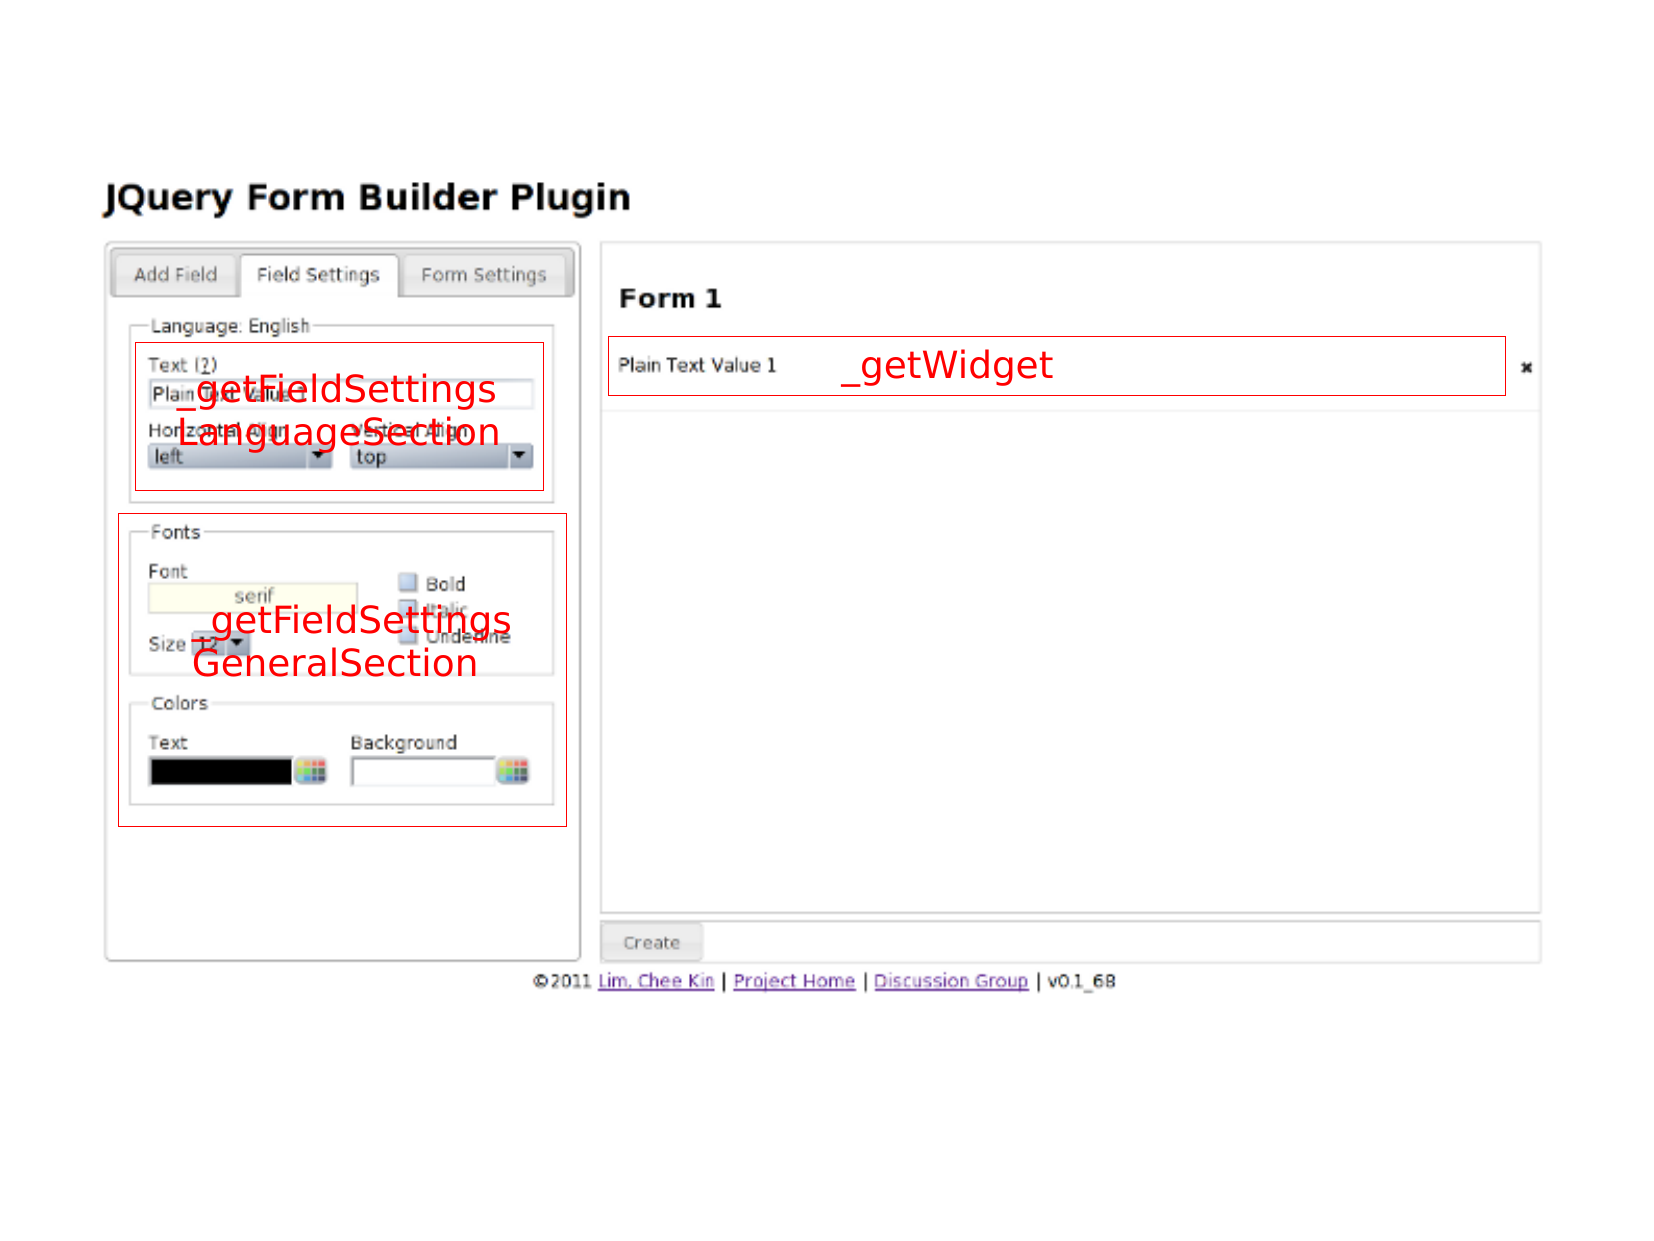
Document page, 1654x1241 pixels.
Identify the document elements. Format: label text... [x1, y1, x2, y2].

text_box _getFieldSettings LanguageSection [162, 360, 550, 463]
text_box [118, 513, 567, 827]
picture [94, 154, 1553, 1004]
text_box _getWidget [826, 336, 1152, 395]
text_box [135, 342, 544, 491]
text_box _getFieldSettings GeneralSection [177, 591, 532, 694]
text_box [608, 336, 1506, 396]
